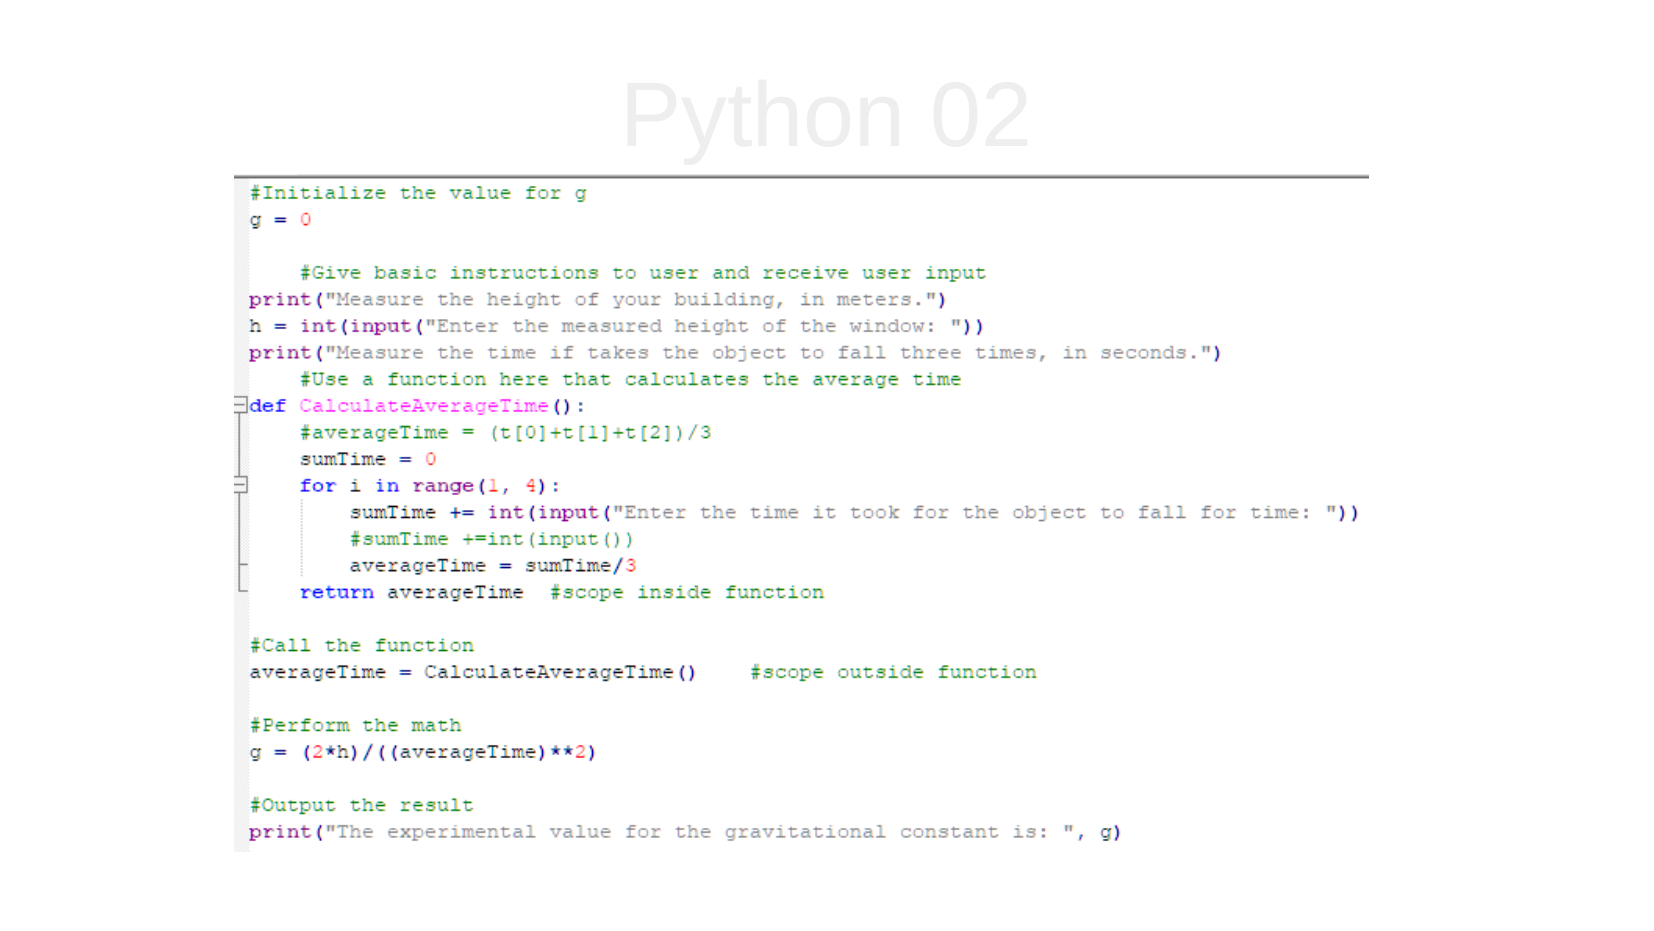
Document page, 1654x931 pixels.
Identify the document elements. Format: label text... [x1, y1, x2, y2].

picture [234, 174, 1369, 852]
title Python 02 [82, 37, 1571, 193]
